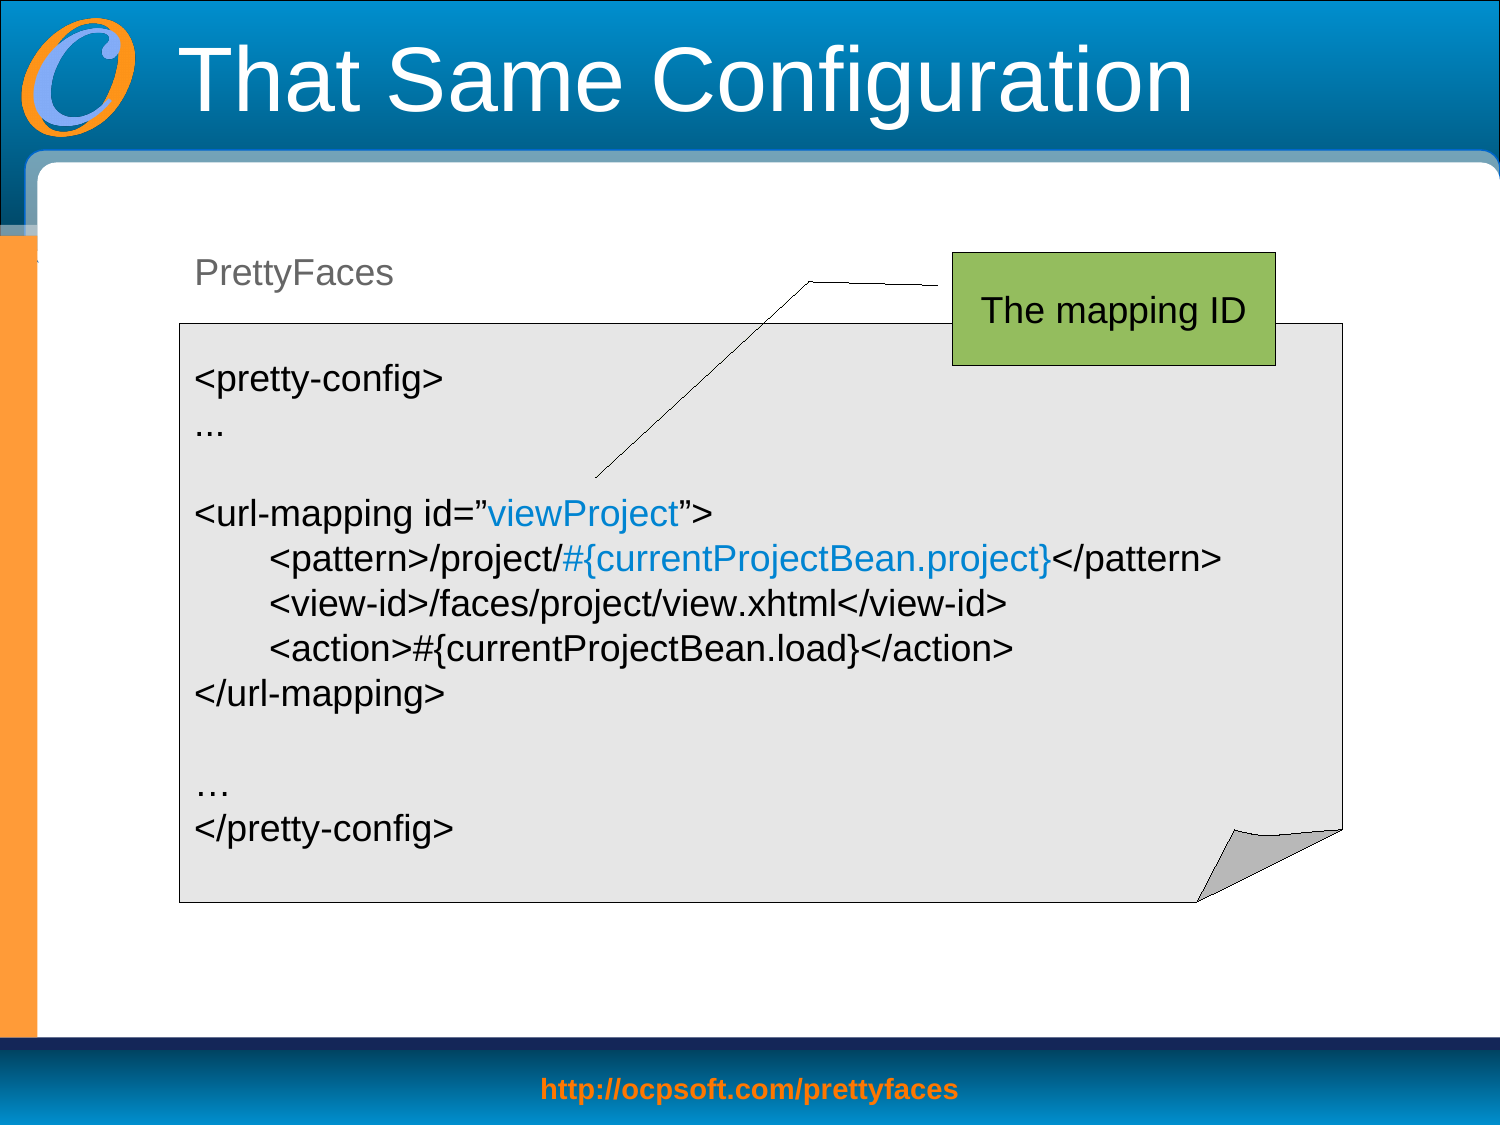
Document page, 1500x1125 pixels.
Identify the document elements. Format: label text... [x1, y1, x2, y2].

title That Same Configuration [162, 11, 1463, 138]
picture [22, 19, 135, 136]
text_box PrettyFaces [179, 240, 1155, 307]
text_box The mapping ID [952, 253, 1275, 365]
text_box <pretty-config> ... <url-mapping id=”viewProject”> <pattern>/project/#{currentProjectBean.project}</pattern> <view-id>/faces/project/view.xhtml</view-id> <action>#{currentProjectBean.load}</action> </url-mapping> … </pretty-config> [179, 323, 1343, 903]
